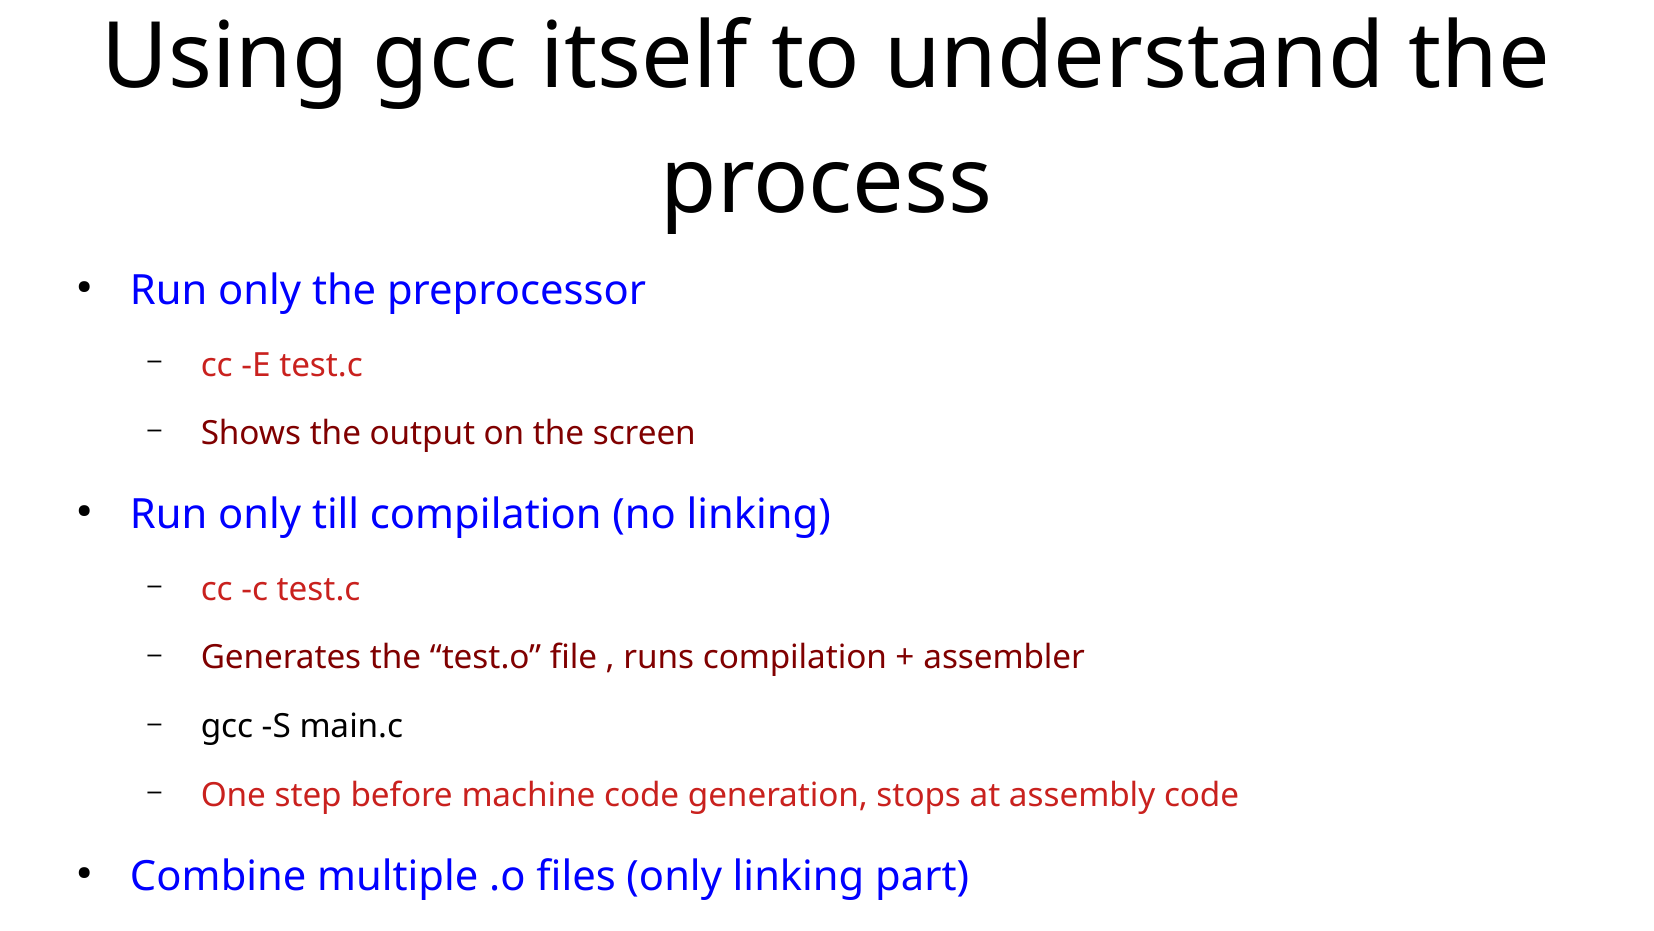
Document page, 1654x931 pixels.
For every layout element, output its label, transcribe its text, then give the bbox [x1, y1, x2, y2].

title Using gcc itself to understand the process [82, 37, 1571, 193]
list Run only the preprocessor cc -E test.c Shows the output on the screen Run only till compilation (no linking) cc -c test.c Generates the “test.o” file , runs compilation + assembler gcc -S main.c One step before machine code generation, stops at assembly code Combine multiple .o files (only linking part) cc test.o main.o try.o -o something [59, 259, 1565, 931]
